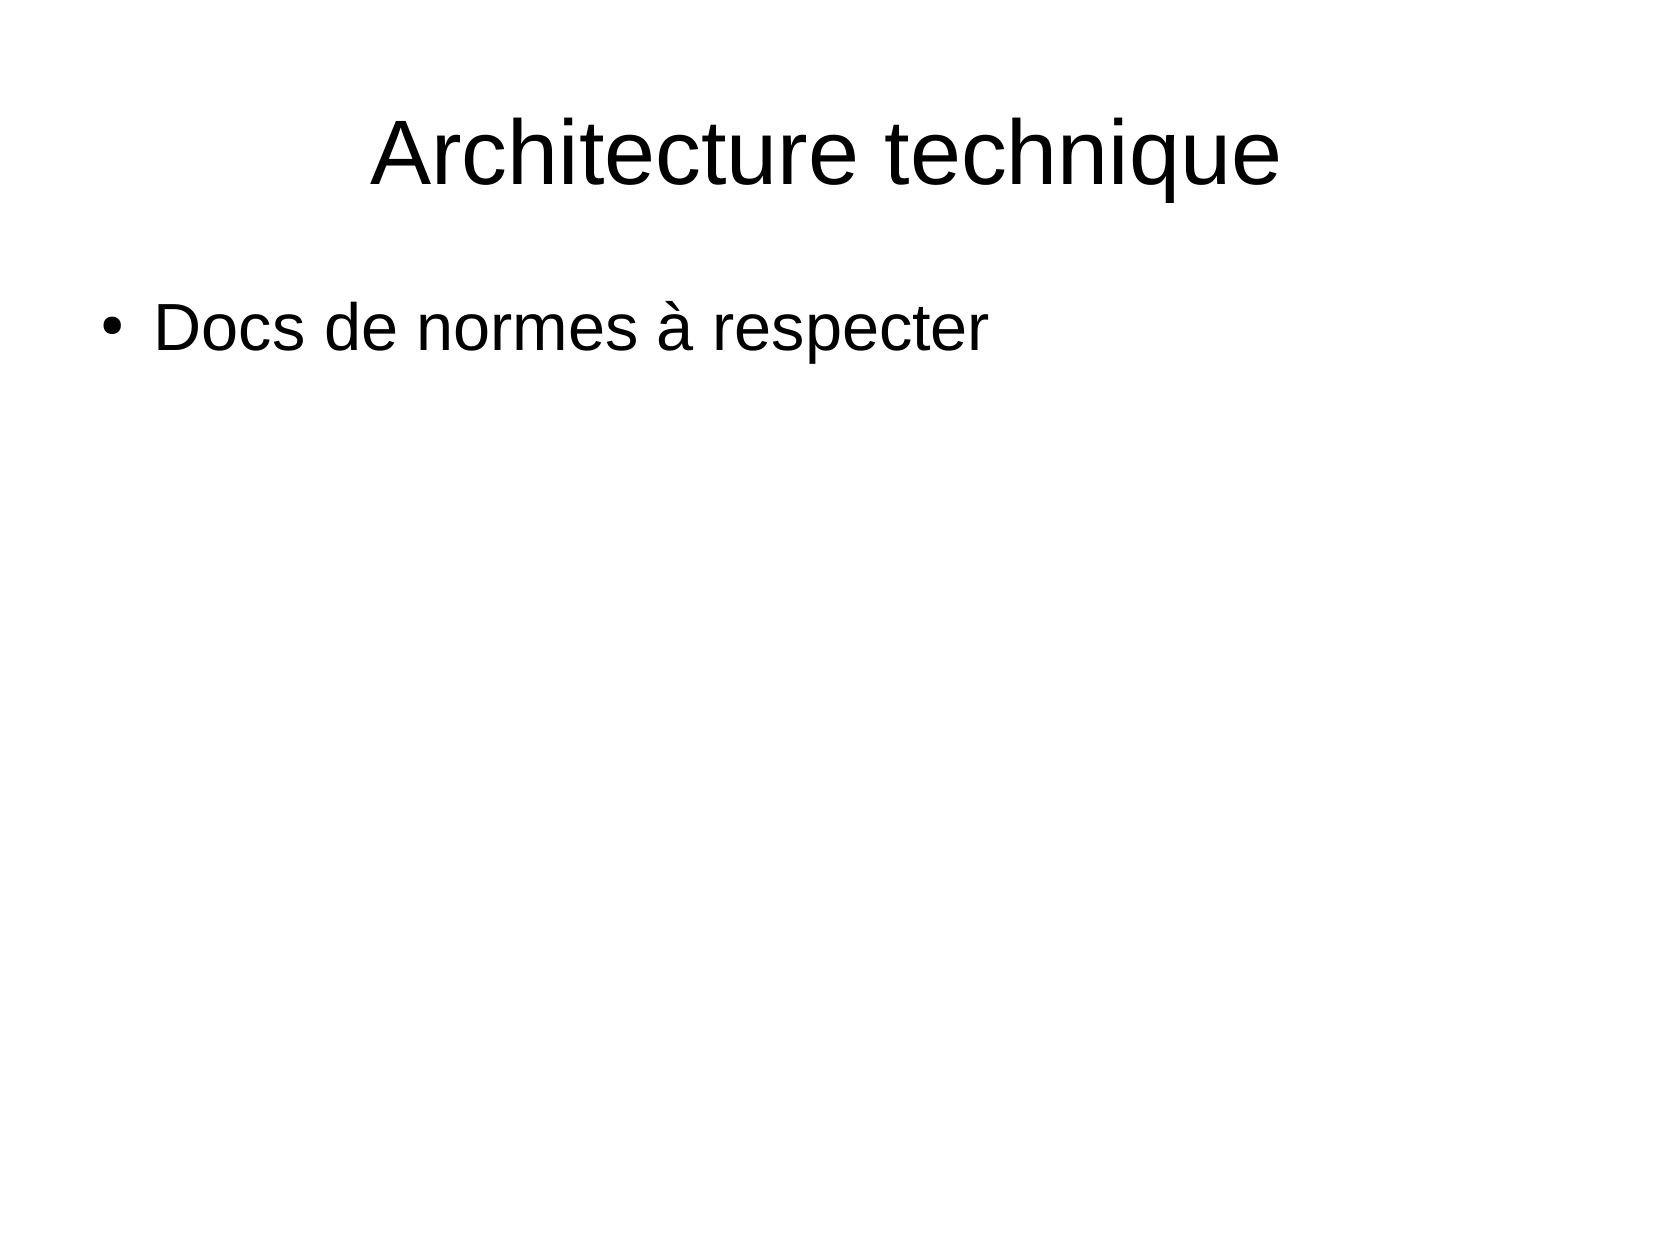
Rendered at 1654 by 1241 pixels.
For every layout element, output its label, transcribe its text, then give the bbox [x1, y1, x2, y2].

title Architecture technique [82, 49, 1571, 257]
list Docs de normes à respecter [82, 290, 1571, 1010]
